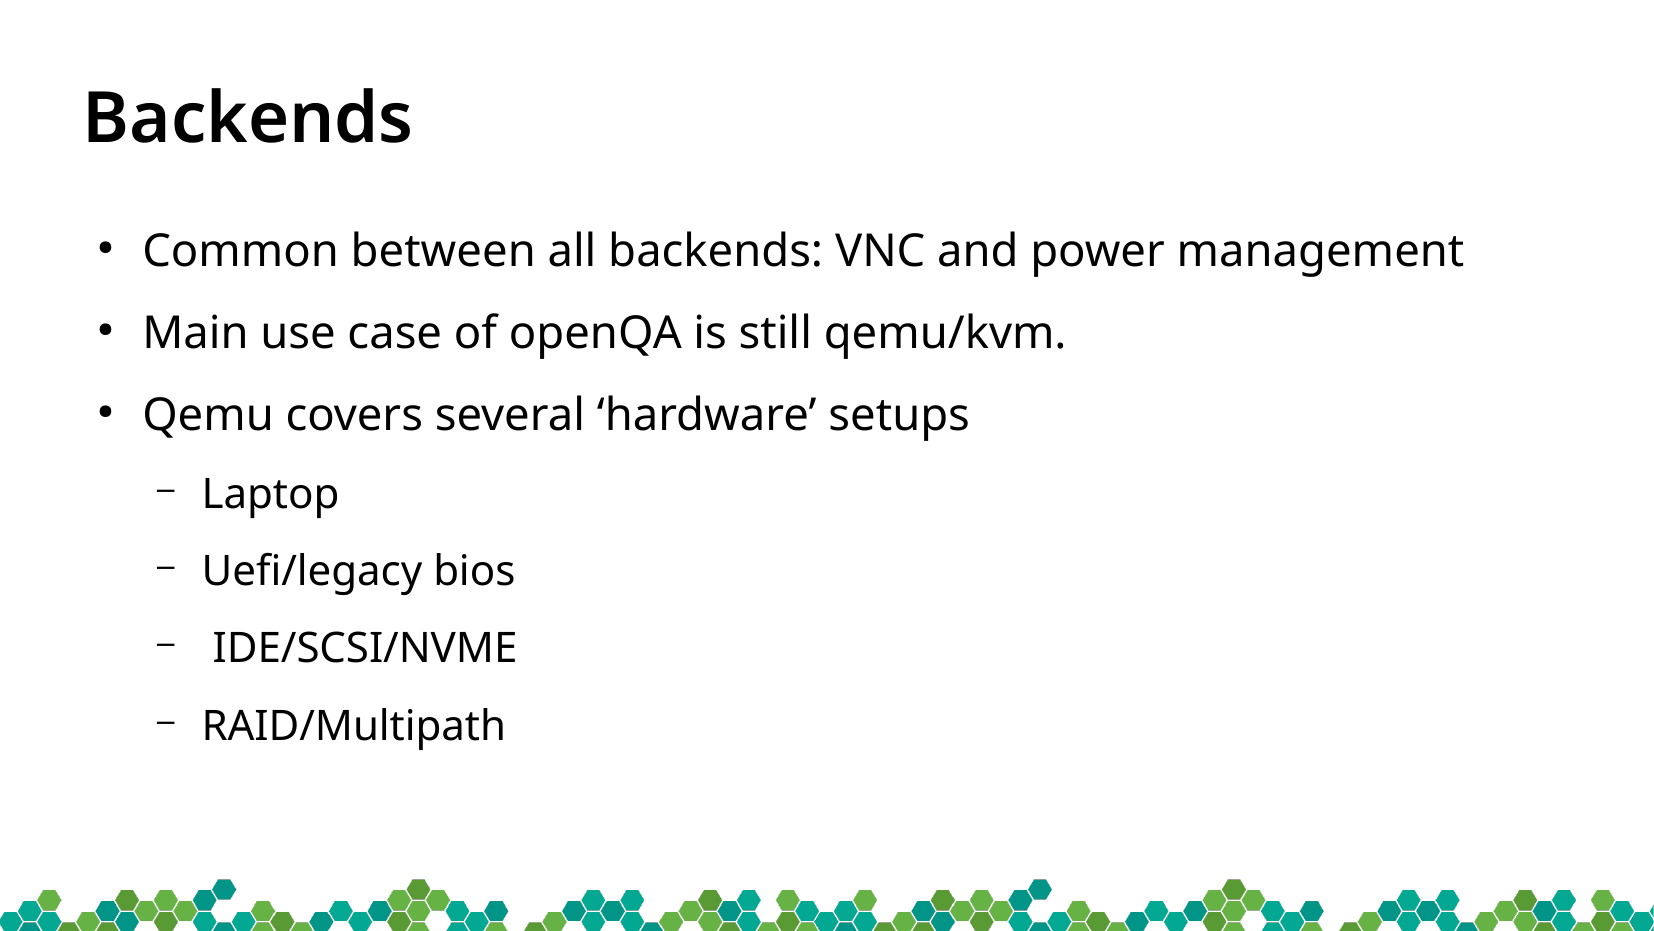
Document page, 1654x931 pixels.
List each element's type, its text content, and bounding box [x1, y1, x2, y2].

title Backends [82, 37, 1571, 193]
list Common between all backends: VNC and power management Main use case of openQA is still qemu/kvm. Qemu covers several ‘hardware’ setups Laptop Uefi/legacy bios IDE/SCSI/NVME RAID/Multipath [82, 217, 1571, 758]
picture [0, 871, 1654, 931]
